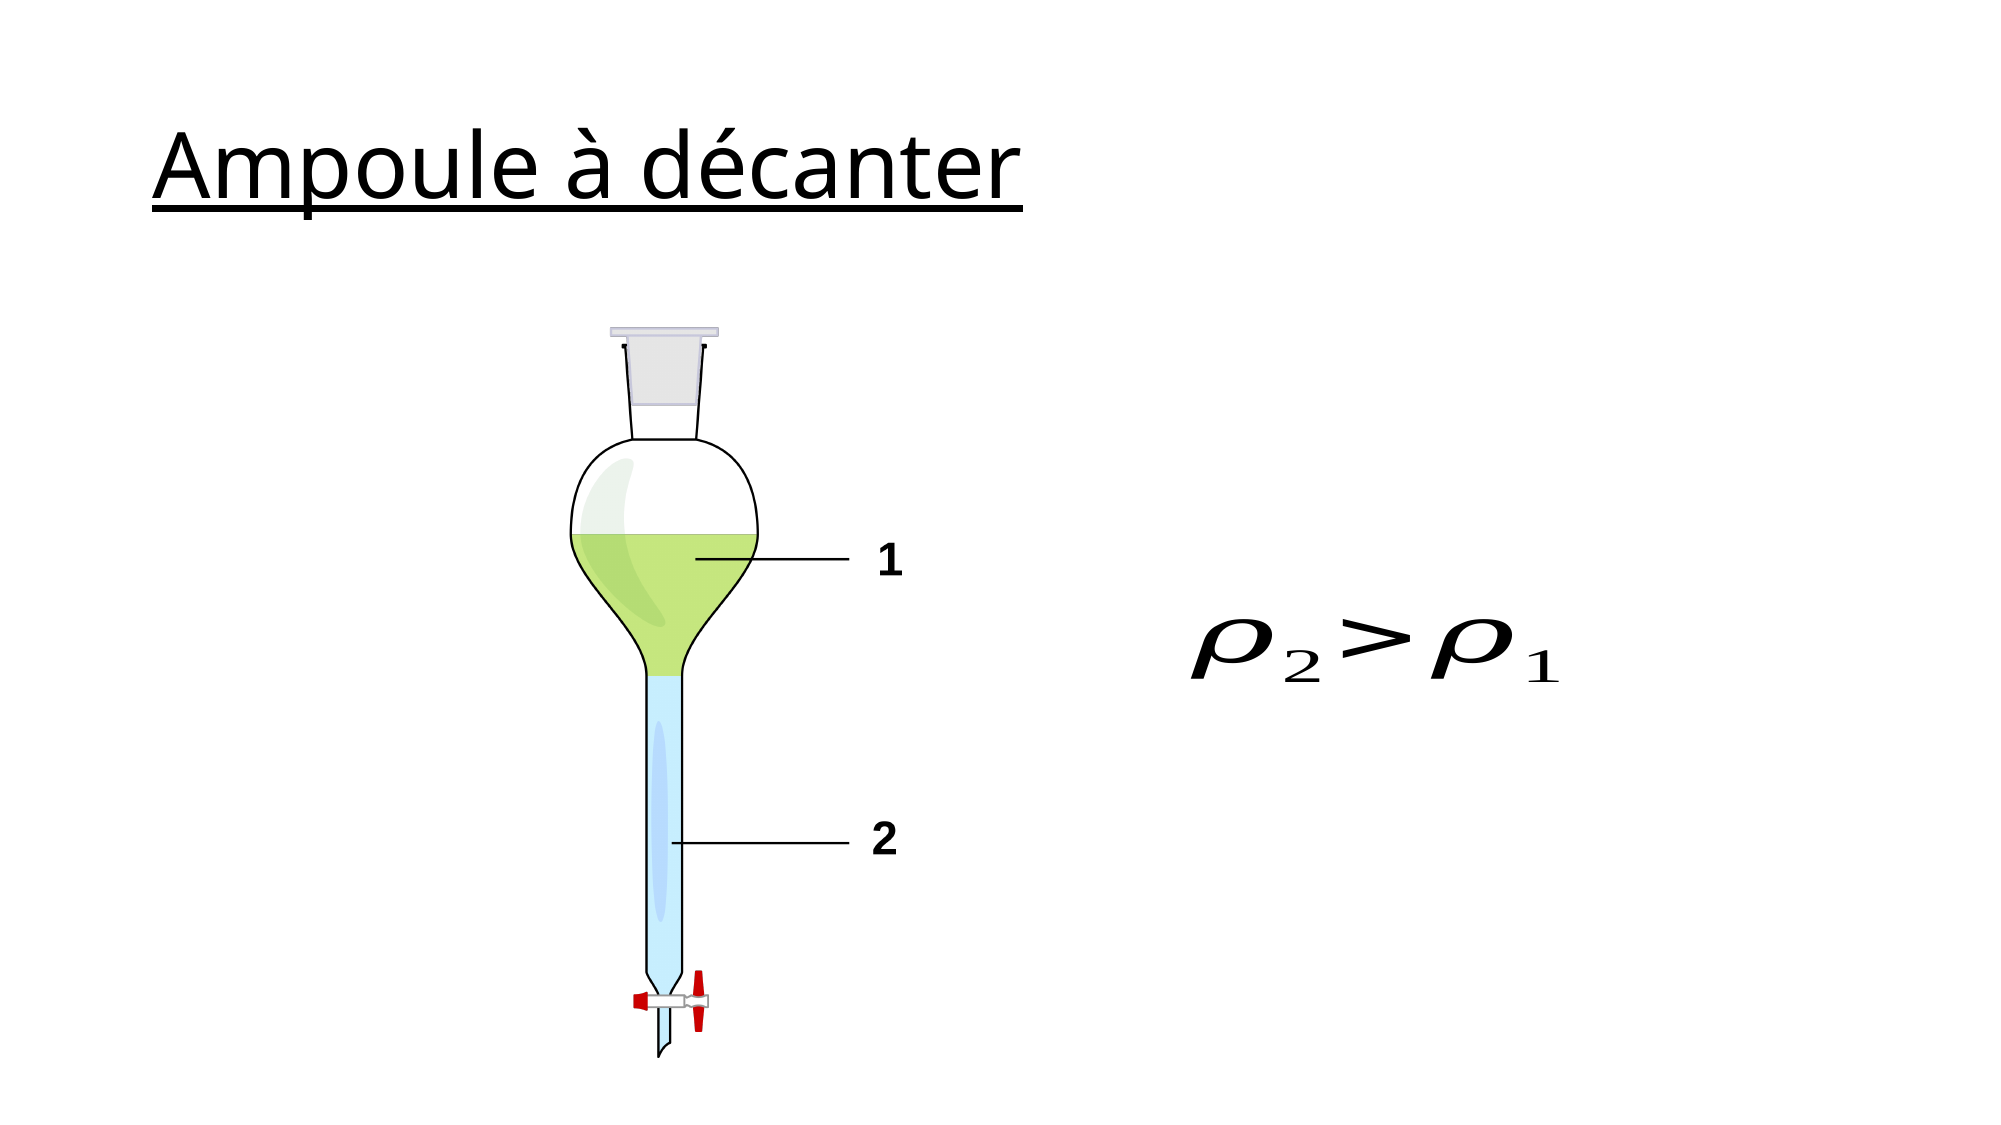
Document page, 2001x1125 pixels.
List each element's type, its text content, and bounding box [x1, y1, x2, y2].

picture [555, 320, 910, 1066]
title Ampoule à décanter [137, 59, 1863, 278]
chart [1148, 591, 1600, 693]
